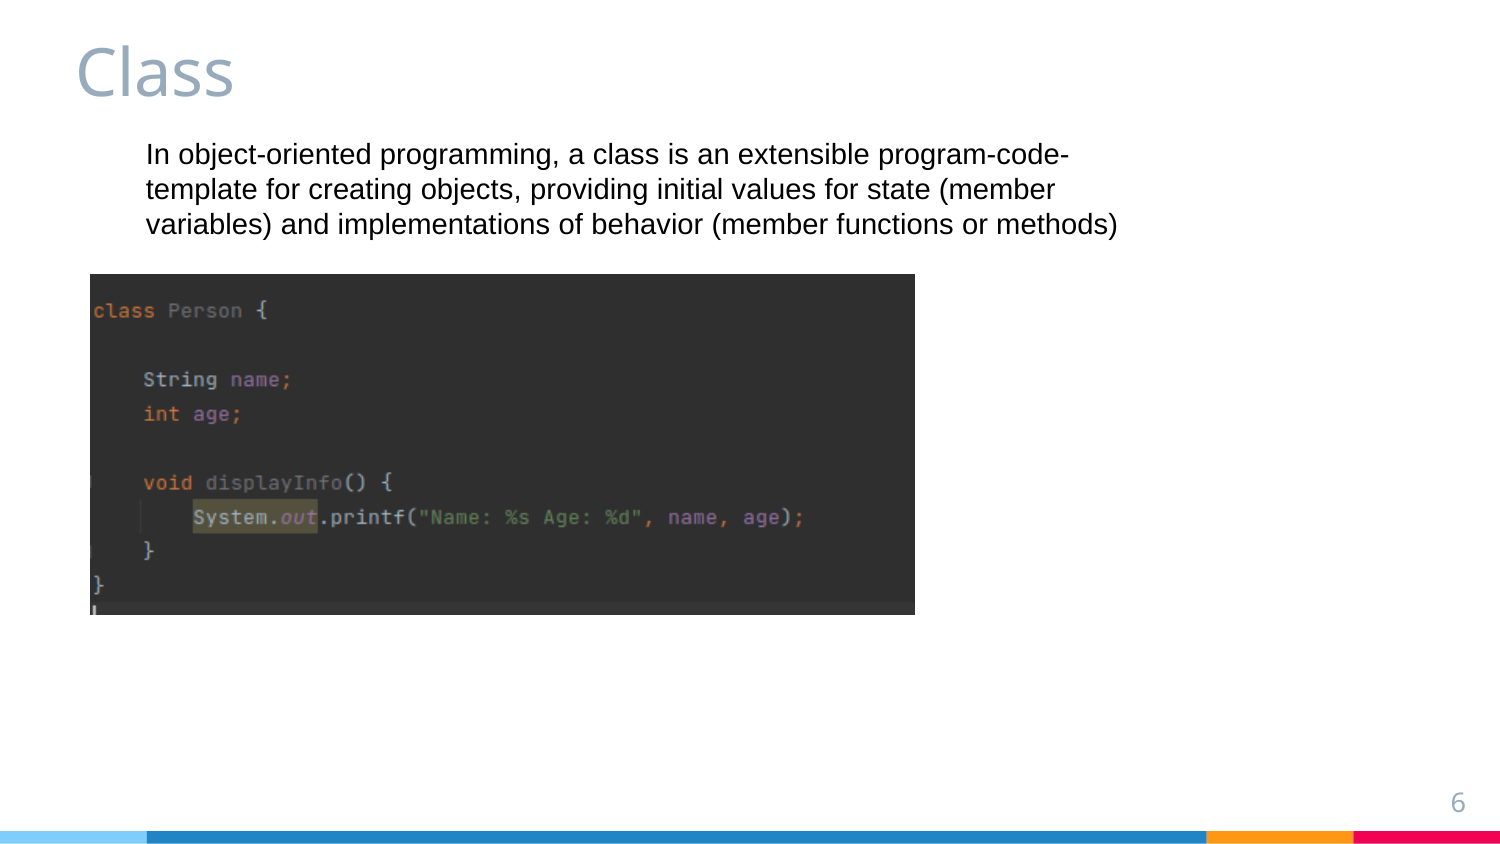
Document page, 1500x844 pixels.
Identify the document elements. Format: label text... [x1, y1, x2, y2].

title Class [60, 30, 1456, 125]
slide_number <number> [1391, 770, 1482, 822]
picture [90, 274, 915, 616]
list In object-oriented programming, a class is an extensible program-code-template for creating objects, providing initial values for state (member variables) and implementations of behavior (member functions or methods) [75, 135, 1136, 436]
